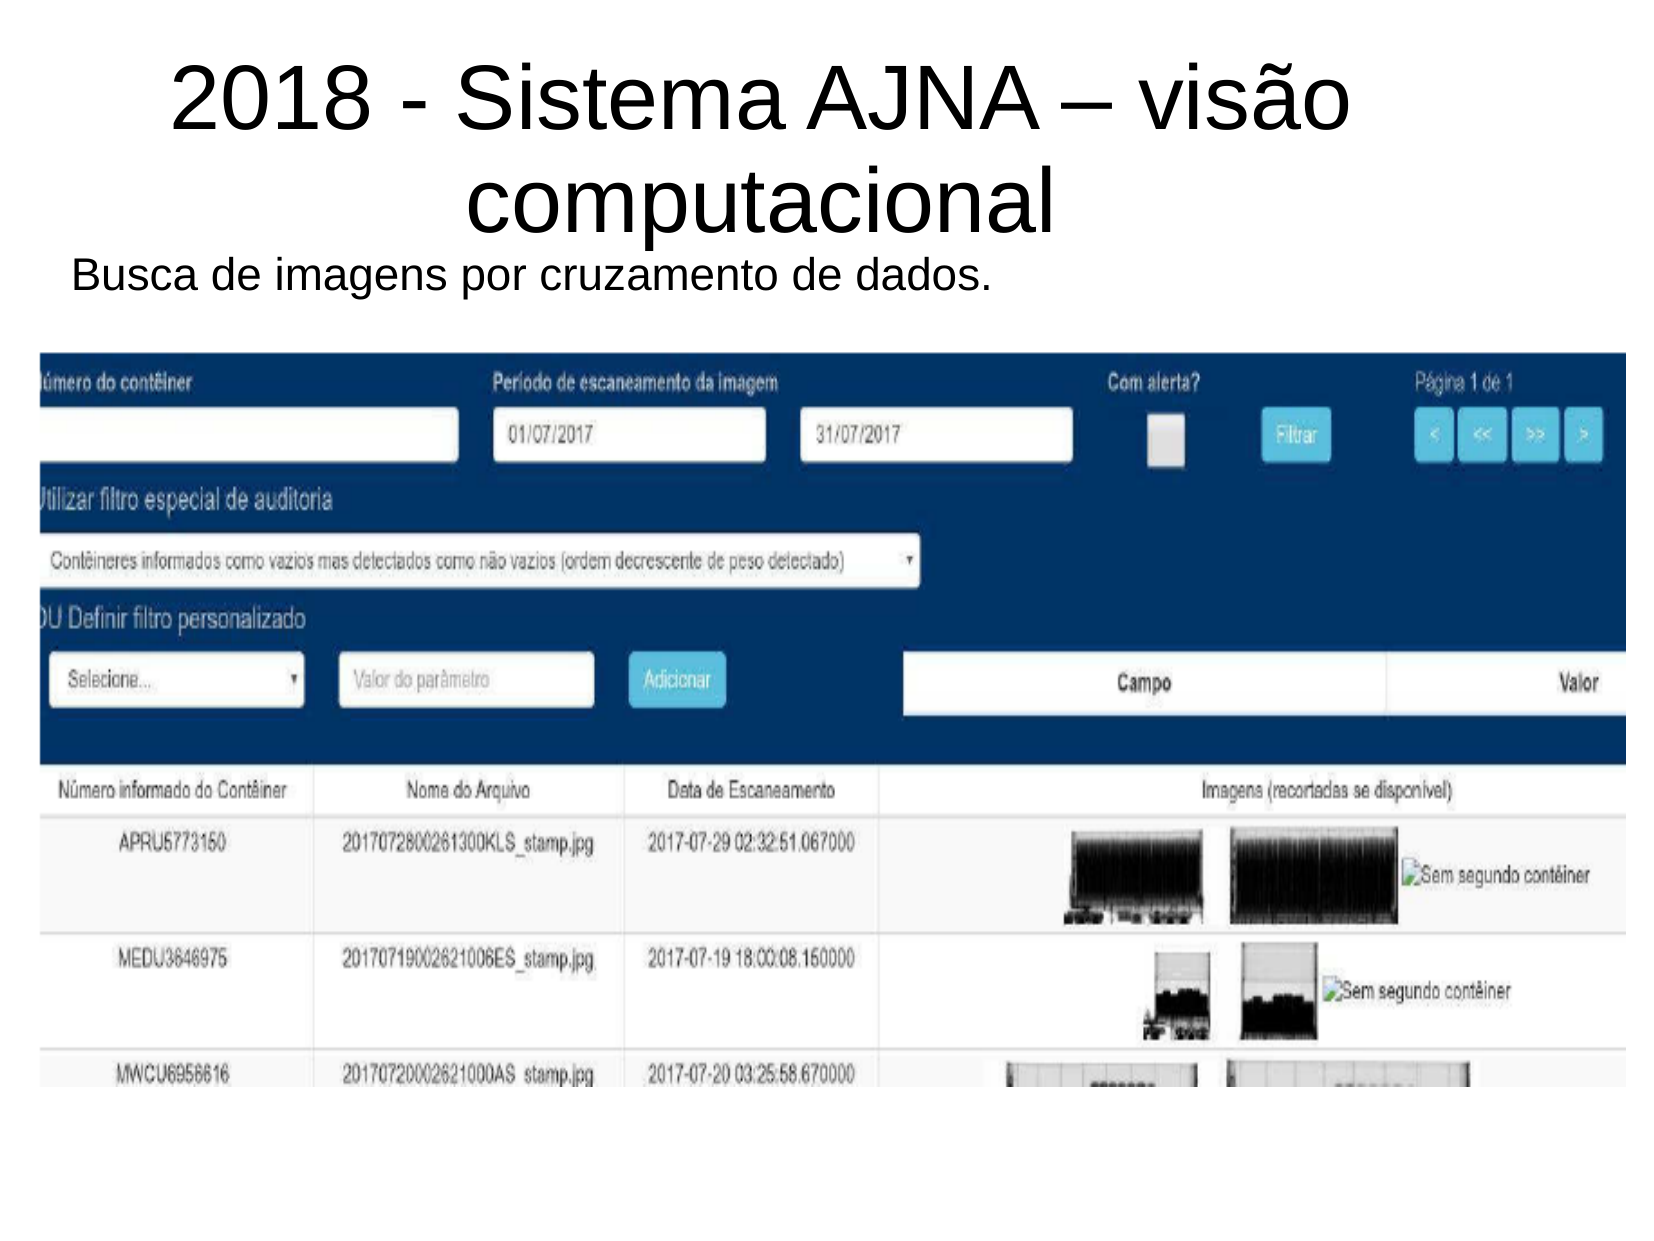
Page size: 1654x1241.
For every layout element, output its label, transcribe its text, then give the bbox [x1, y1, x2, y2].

subtitle Busca de imagens por cruzamento de dados. [70, 249, 1571, 331]
picture [35, 346, 1626, 1087]
title 2018 - Sistema AJNA – visão computacional [82, 12, 1441, 249]
